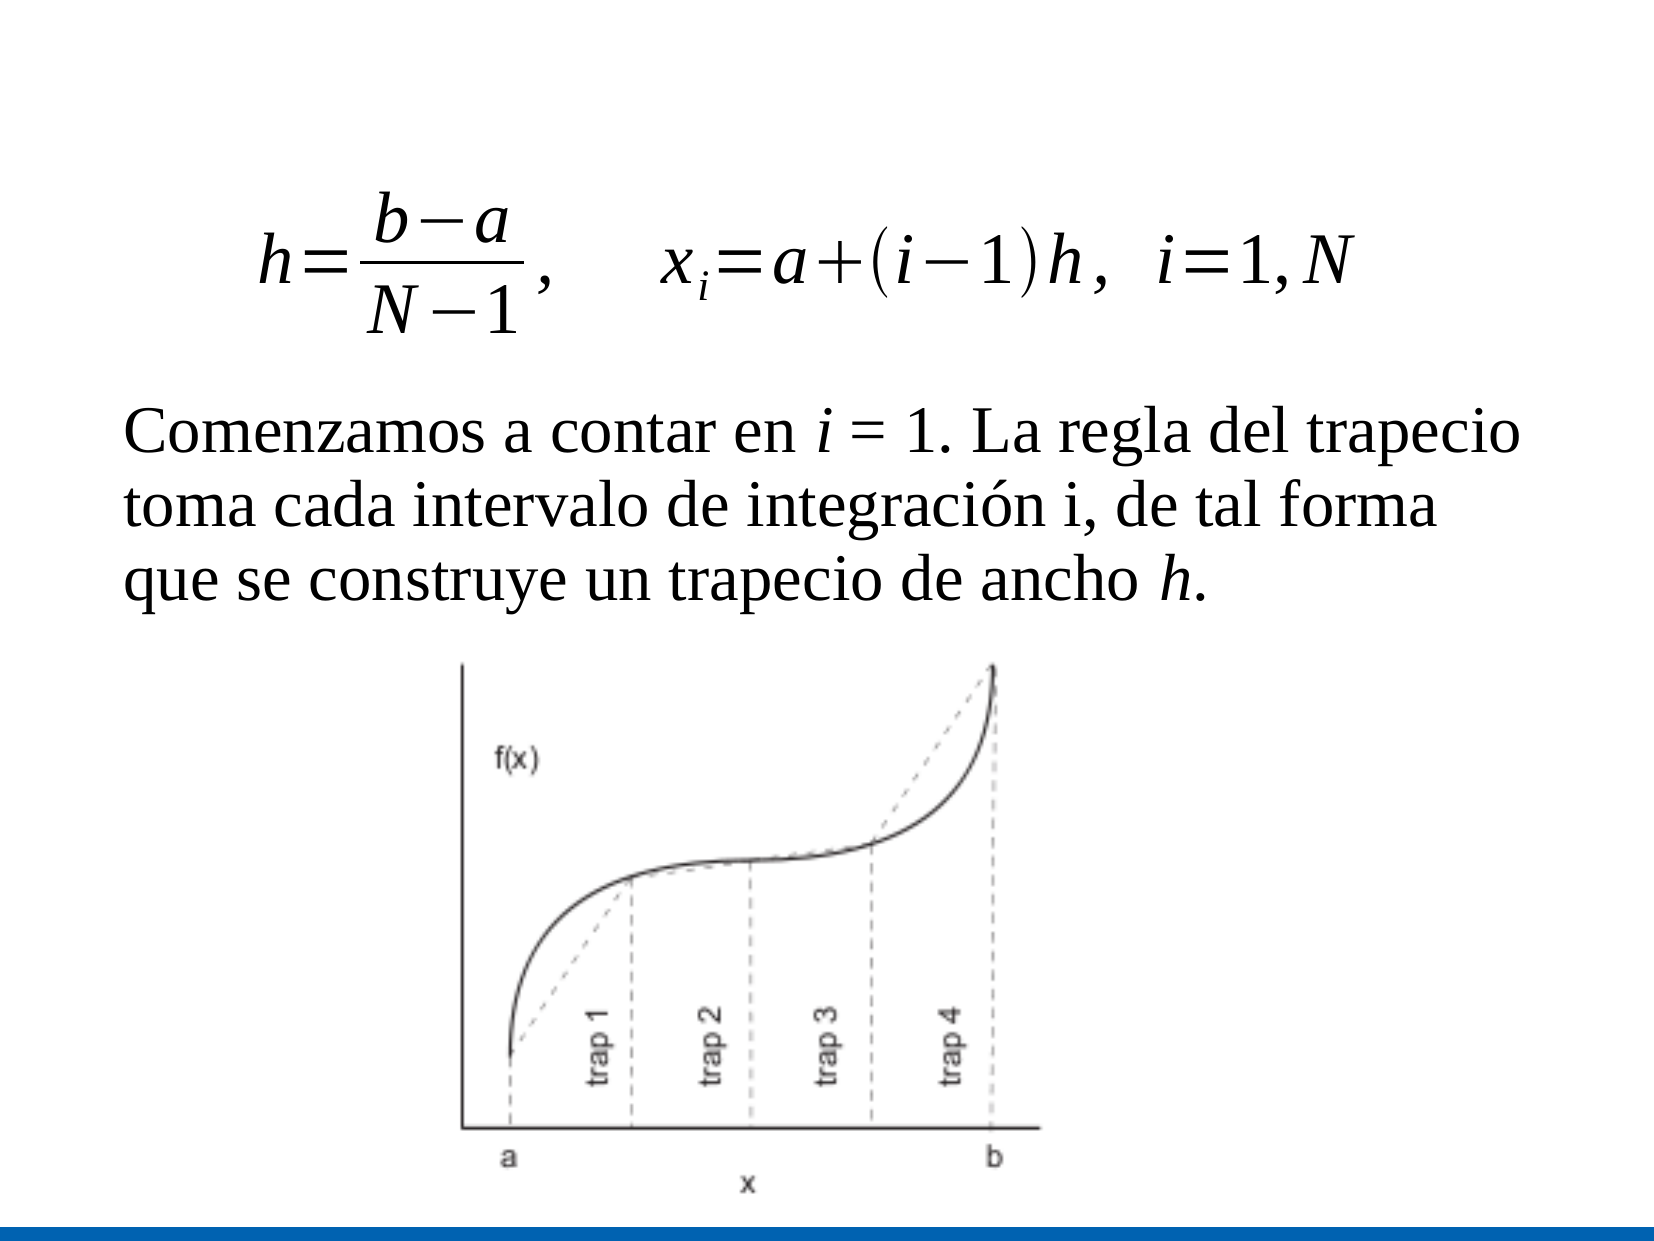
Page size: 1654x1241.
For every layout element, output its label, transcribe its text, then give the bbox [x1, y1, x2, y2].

chart [251, 177, 1359, 349]
picture [442, 649, 1063, 1211]
subtitle Comenzamos a contar en i = 1. La regla del trapecio toma cada intervalo de integración i, de tal forma que se construye un trapecio de ancho h. [123, 357, 1536, 650]
